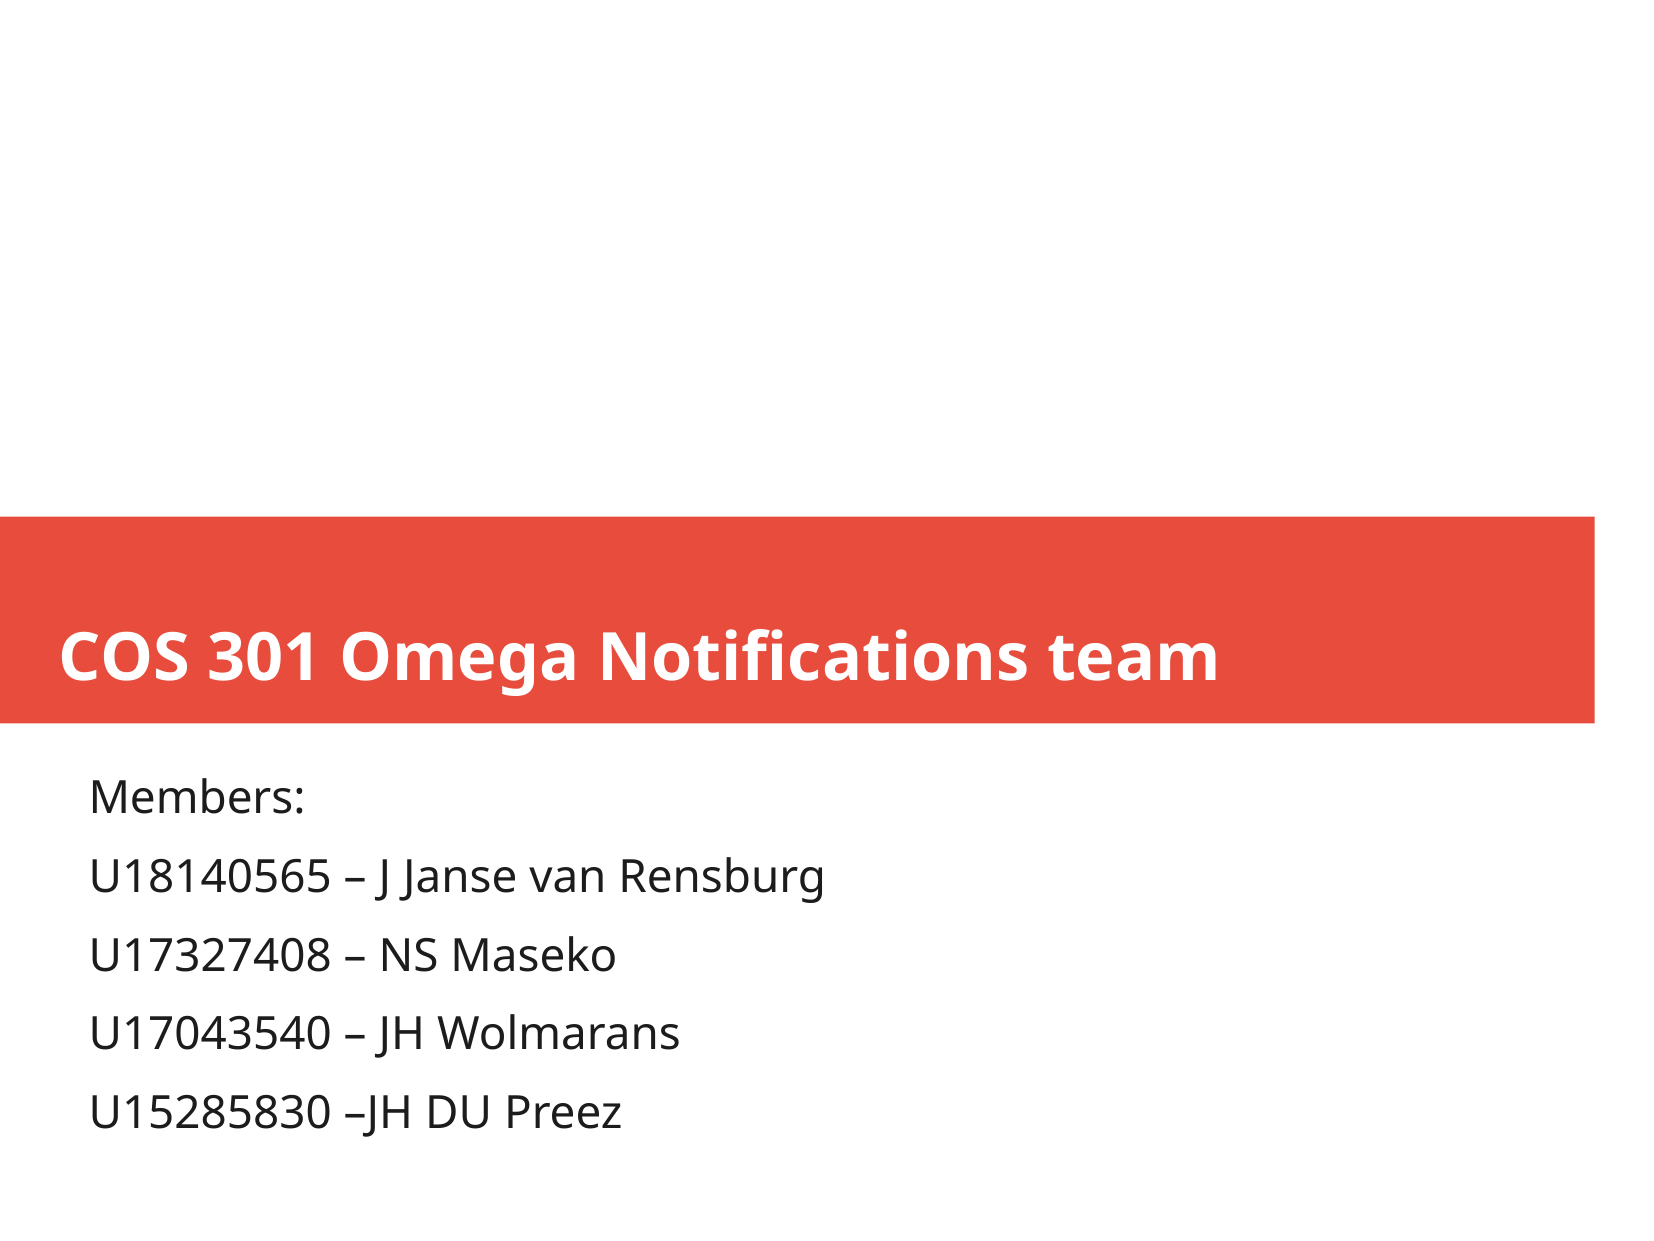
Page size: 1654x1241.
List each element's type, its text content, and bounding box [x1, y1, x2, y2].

title COS 301 Omega Notifications team [59, 546, 1595, 694]
subtitle Members: U18140565 – J Janse van Rensburg U17327408 – NS Maseko U17043540 – JH Wolmarans U15285830 –JH DU Preez [88, 767, 1595, 1182]
